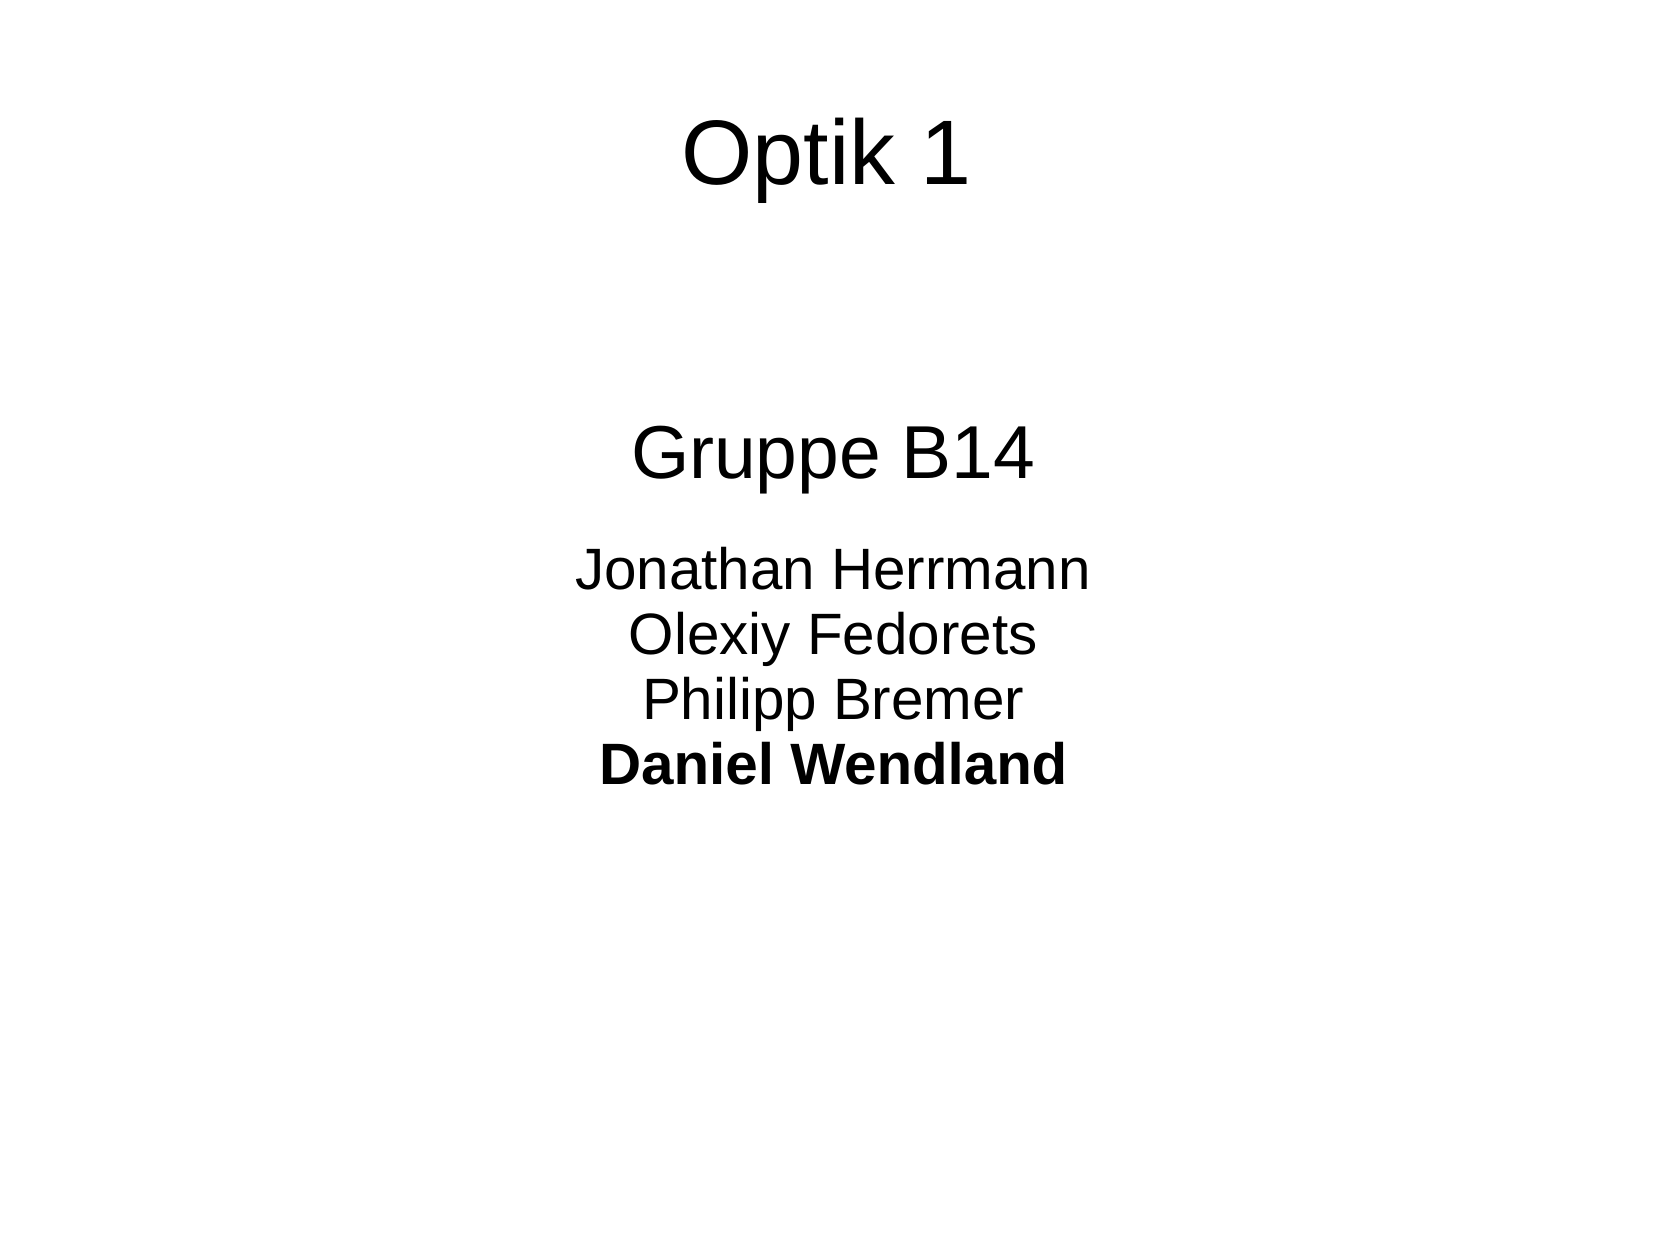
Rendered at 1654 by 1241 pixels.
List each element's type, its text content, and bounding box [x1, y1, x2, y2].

text_box Gruppe B14 Jonathan Herrmann Olexiy Fedorets Philipp Bremer Daniel Wendland [560, 403, 1107, 839]
title Optik 1 [82, 49, 1571, 257]
